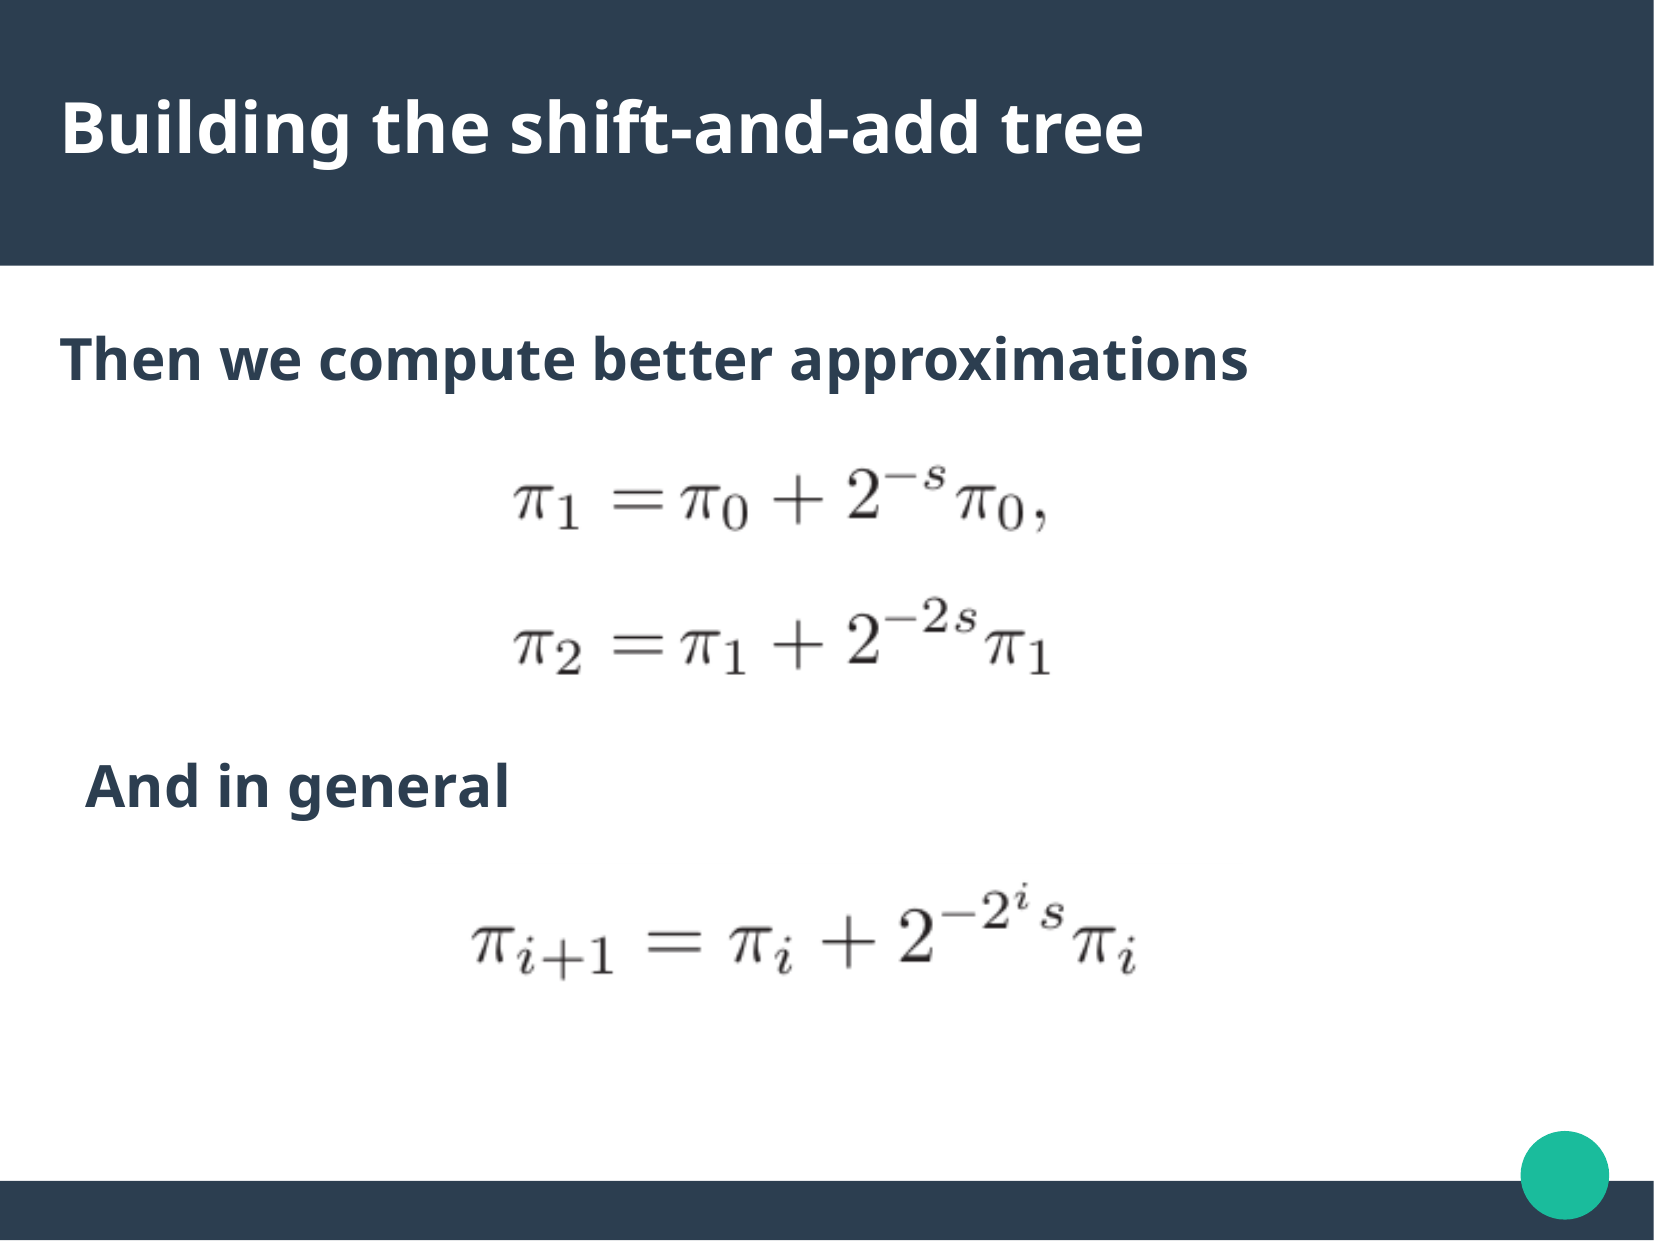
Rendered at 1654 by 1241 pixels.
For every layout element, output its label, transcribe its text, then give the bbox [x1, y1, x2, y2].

picture [470, 436, 1099, 733]
title Building the shift-and-add tree [59, 49, 1595, 207]
list Then we compute better approximations [59, 324, 1595, 1152]
picture [401, 862, 1243, 1034]
text_box And in general [70, 744, 1595, 827]
